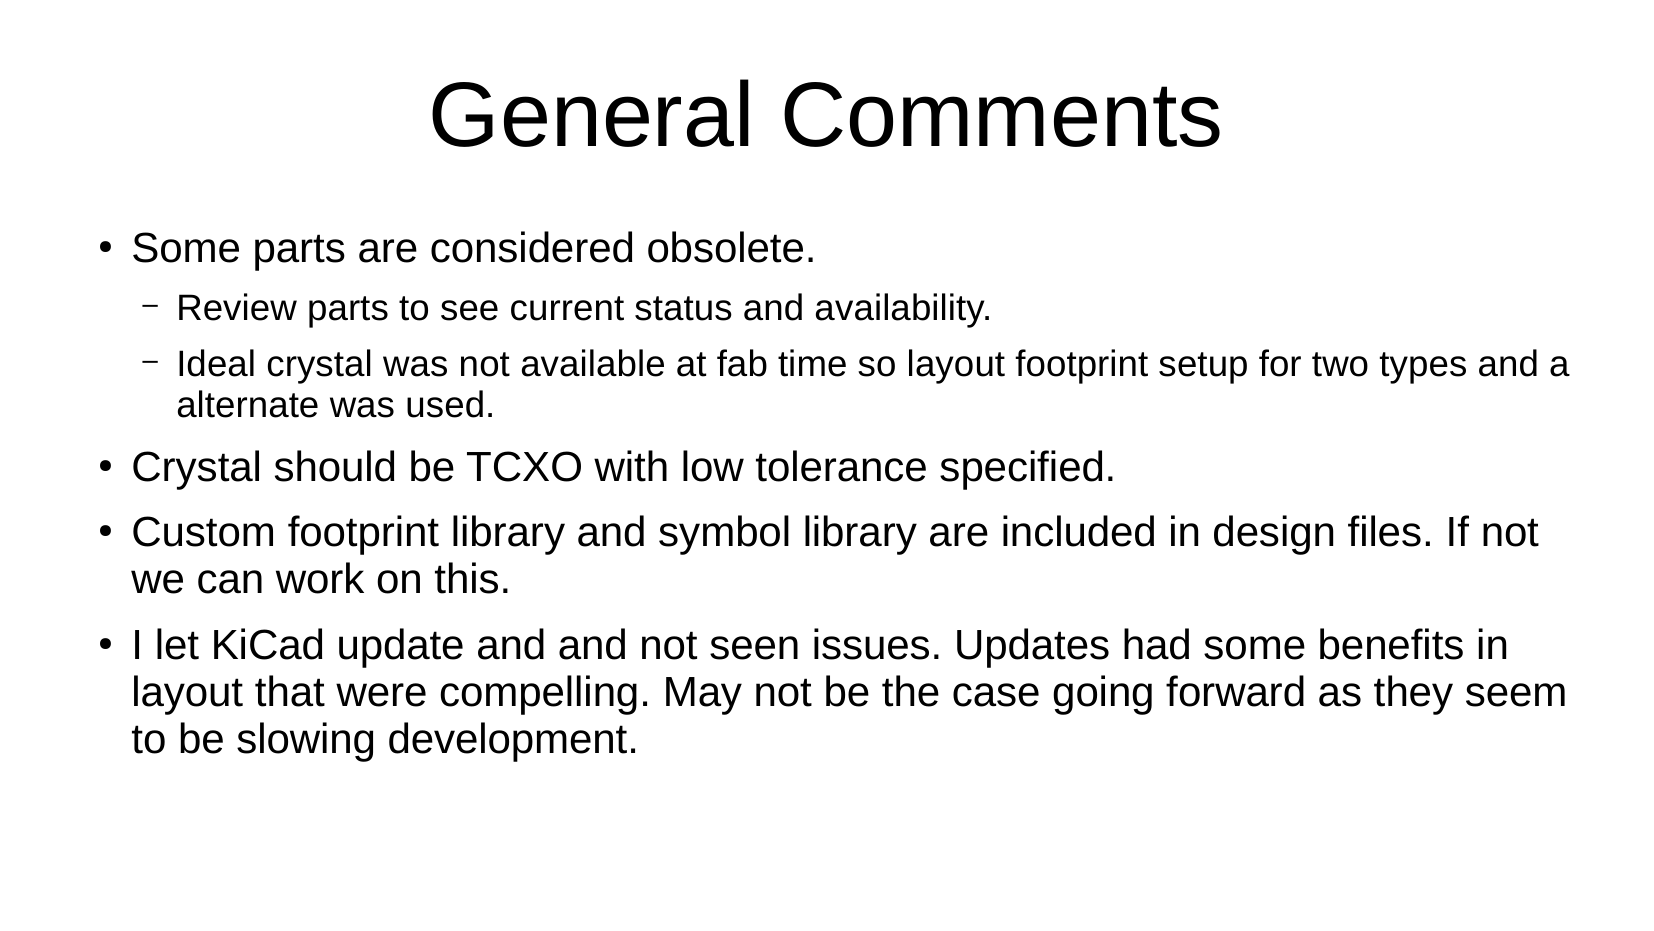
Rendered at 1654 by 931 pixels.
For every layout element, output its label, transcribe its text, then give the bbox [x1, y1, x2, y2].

title General Comments [82, 37, 1571, 193]
list Some parts are considered obsolete. Review parts to see current status and availability. Ideal crystal was not available at fab time so layout footprint setup for two types and a alternate was used. Crystal should be TCXO with low tolerance specified. Custom footprint library and symbol library are included in design files. If not we can work on this. I let KiCad update and and not seen issues. Updates had some benefits in layout that were compelling. May not be the case going forward as they seem to be slowing development. [86, 225, 1576, 765]
